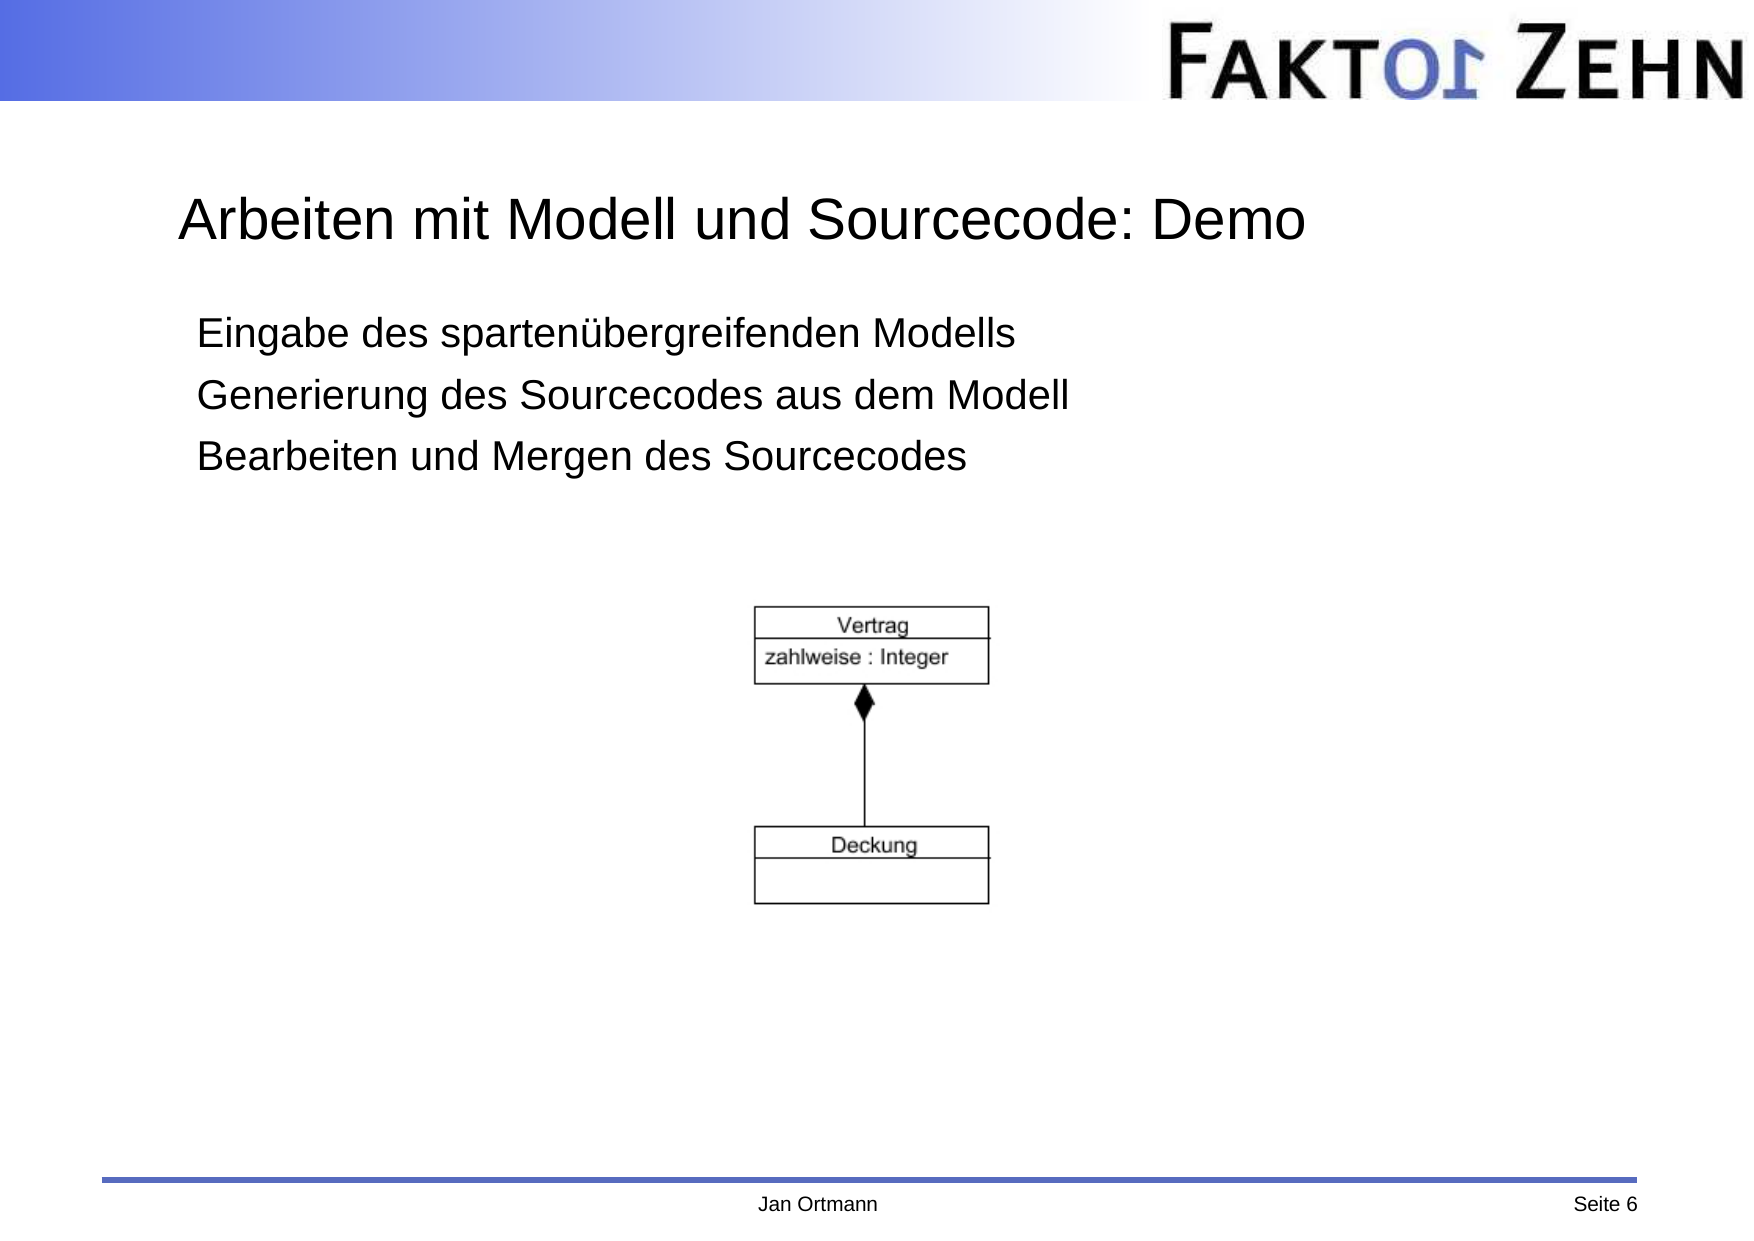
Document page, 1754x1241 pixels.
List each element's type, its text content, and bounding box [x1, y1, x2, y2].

picture [723, 575, 1021, 936]
title Arbeiten mit Modell und Sourcecode: Demo [179, 142, 1576, 296]
picture [1162, 7, 1752, 100]
list Eingabe des spartenübergreifenden Modells Generierung des Sourcecodes aus dem Modell Bearbeiten und Mergen des Sourcecodes [179, 310, 1576, 1078]
